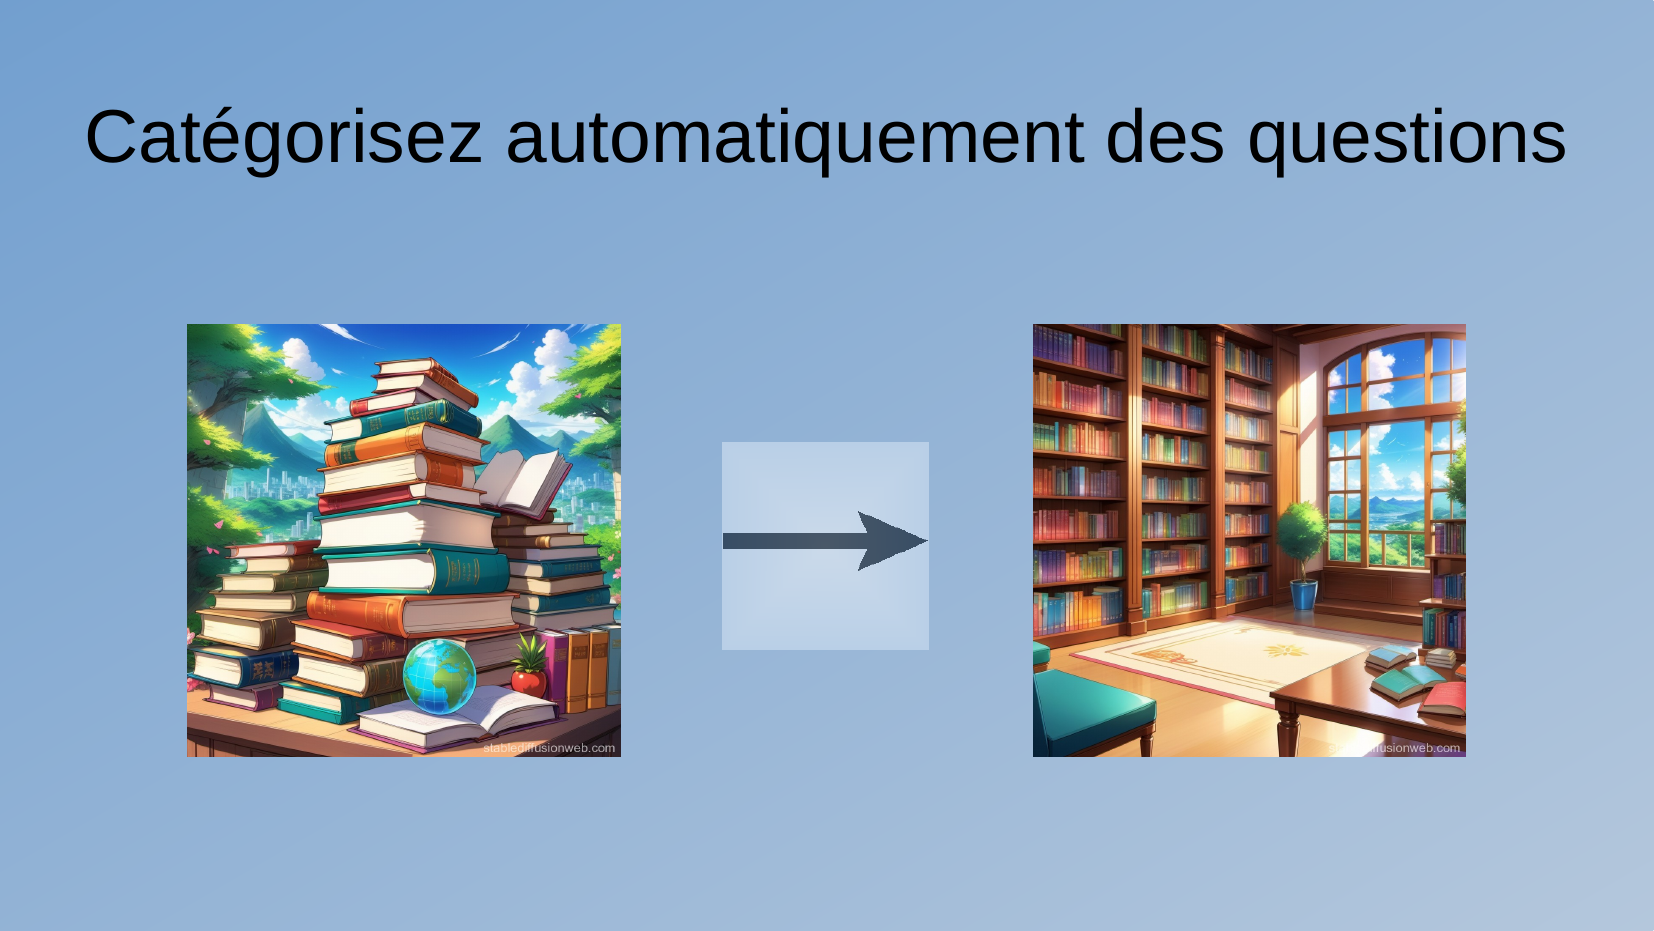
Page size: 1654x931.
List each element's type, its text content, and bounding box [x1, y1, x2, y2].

title Catégorisez automatiquement des questions [82, 59, 1571, 215]
picture [722, 442, 929, 650]
picture [187, 324, 621, 758]
picture [1033, 324, 1466, 758]
